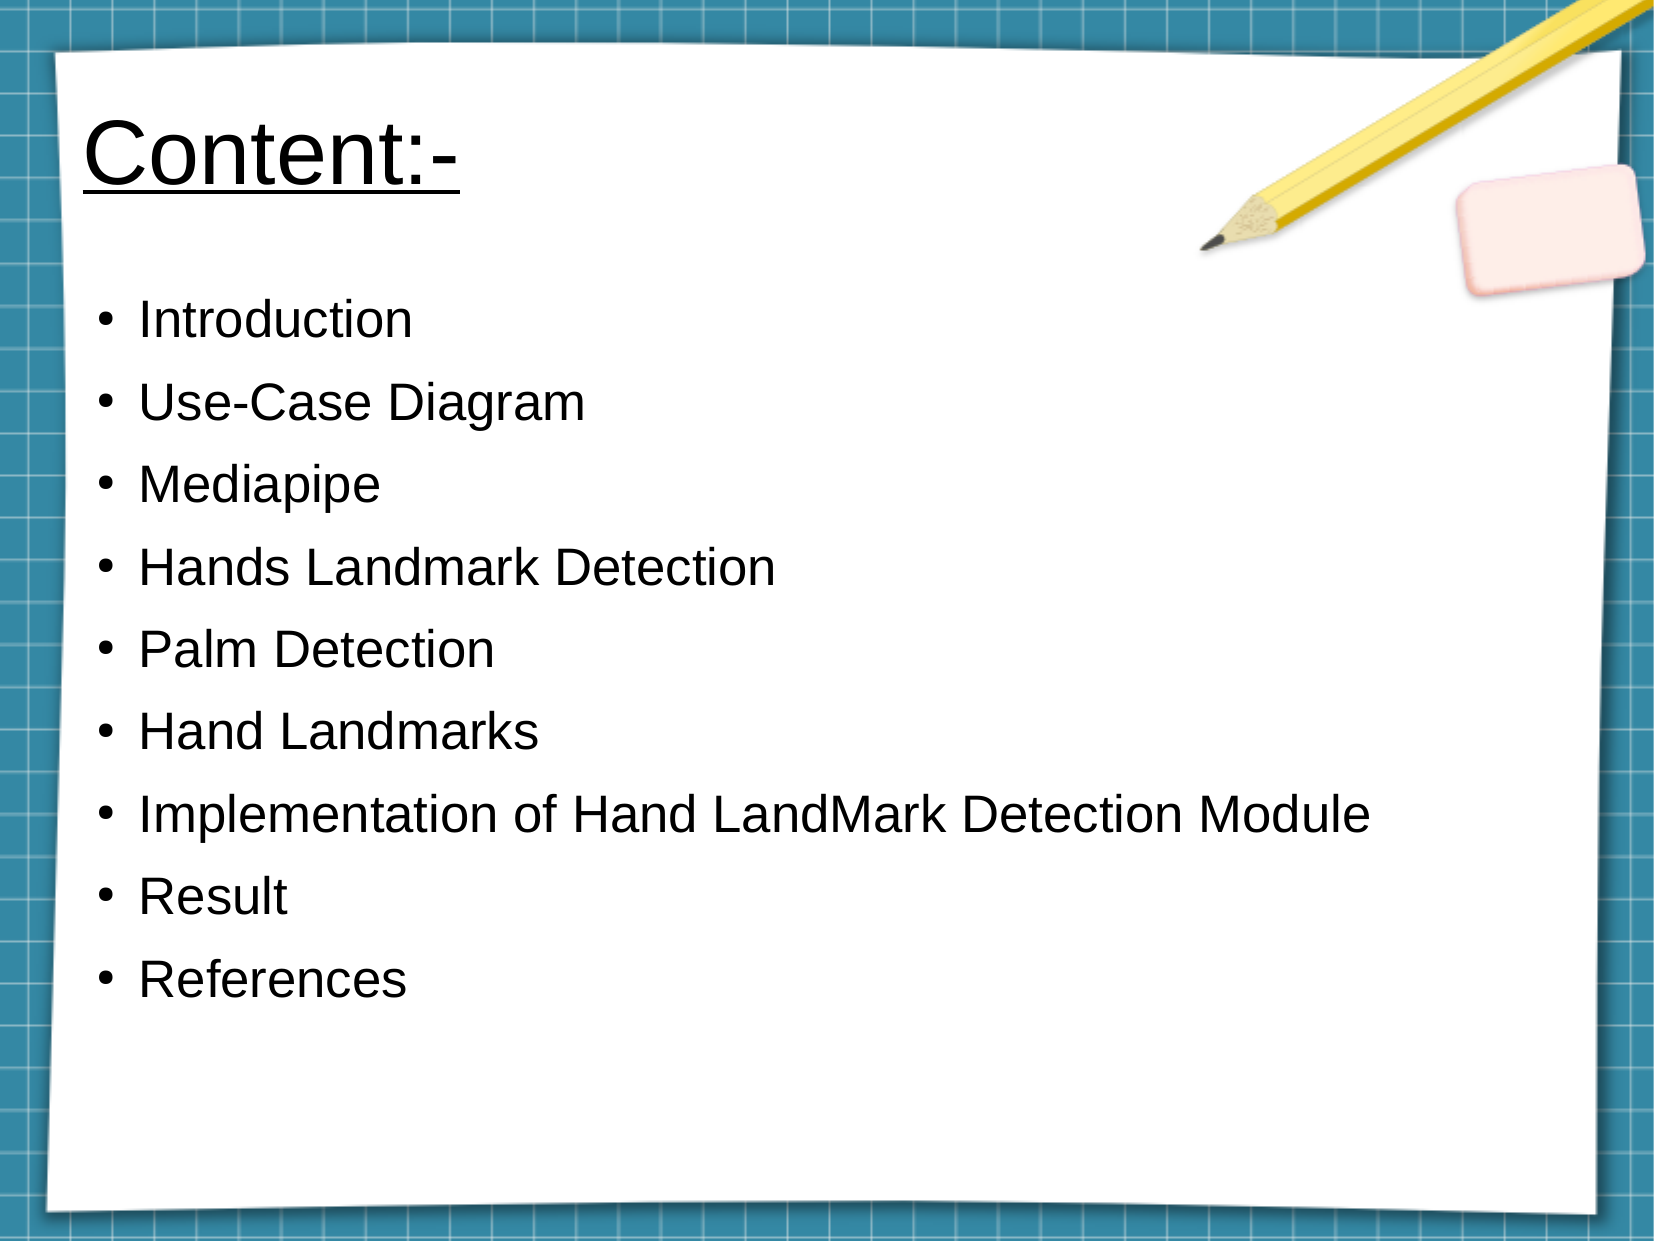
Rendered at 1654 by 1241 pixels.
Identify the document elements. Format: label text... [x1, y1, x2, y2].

picture [0, 0, 1654, 1241]
title Content:- [82, 49, 1571, 257]
list Introduction Use-Case Diagram Mediapipe Hands Landmark Detection Palm Detection Hand Landmarks Implementation of Hand LandMark Detection Module Result References [82, 290, 1571, 1010]
